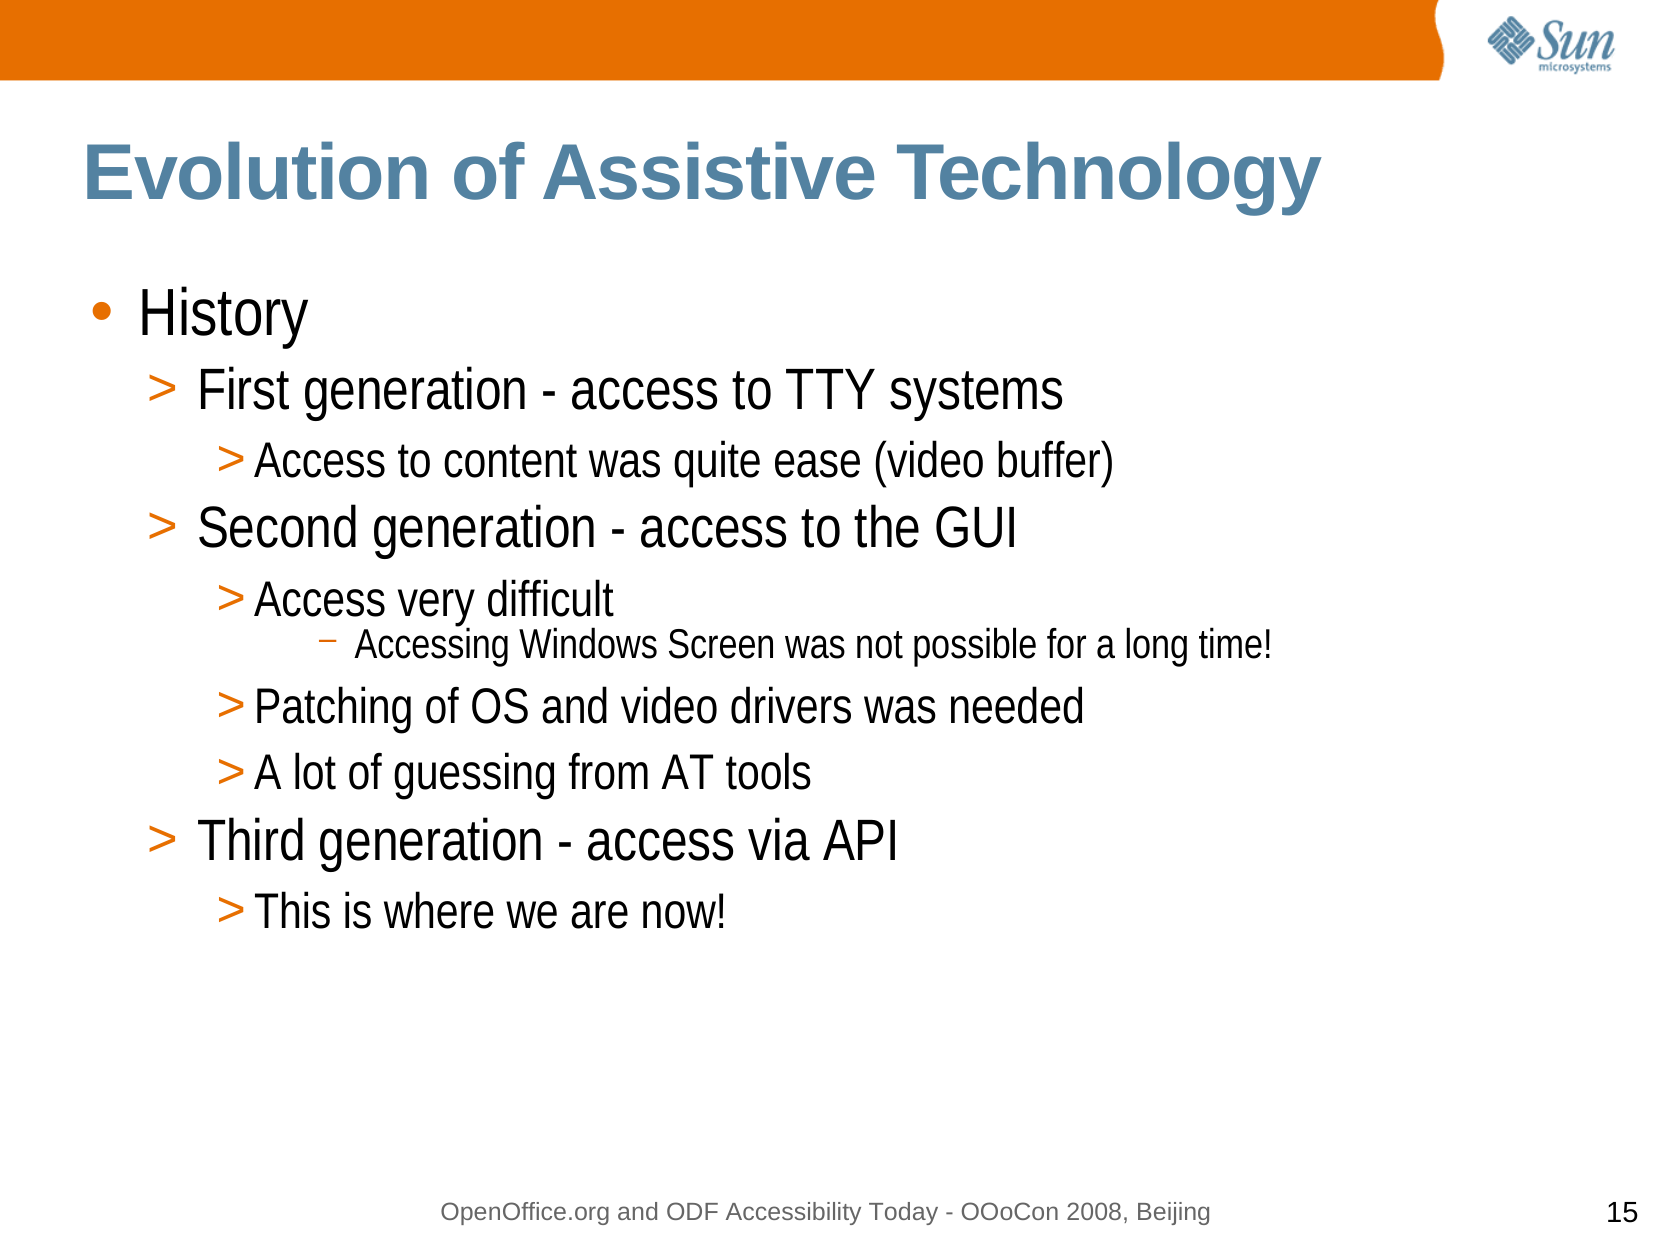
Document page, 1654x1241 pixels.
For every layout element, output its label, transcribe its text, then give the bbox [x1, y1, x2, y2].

list History First generation - access to TTY systems Access to content was quite ease (video buffer) Second generation - access to the GUI Access very difficult Accessing Windows Screen was not possible for a long time! Patching of OS and video drivers was needed A lot of guessing from AT tools Third generation - access via API This is where we are now! [71, 283, 1545, 1172]
title Evolution of Assistive Technology [82, 135, 1585, 251]
picture [0, 0, 1654, 83]
